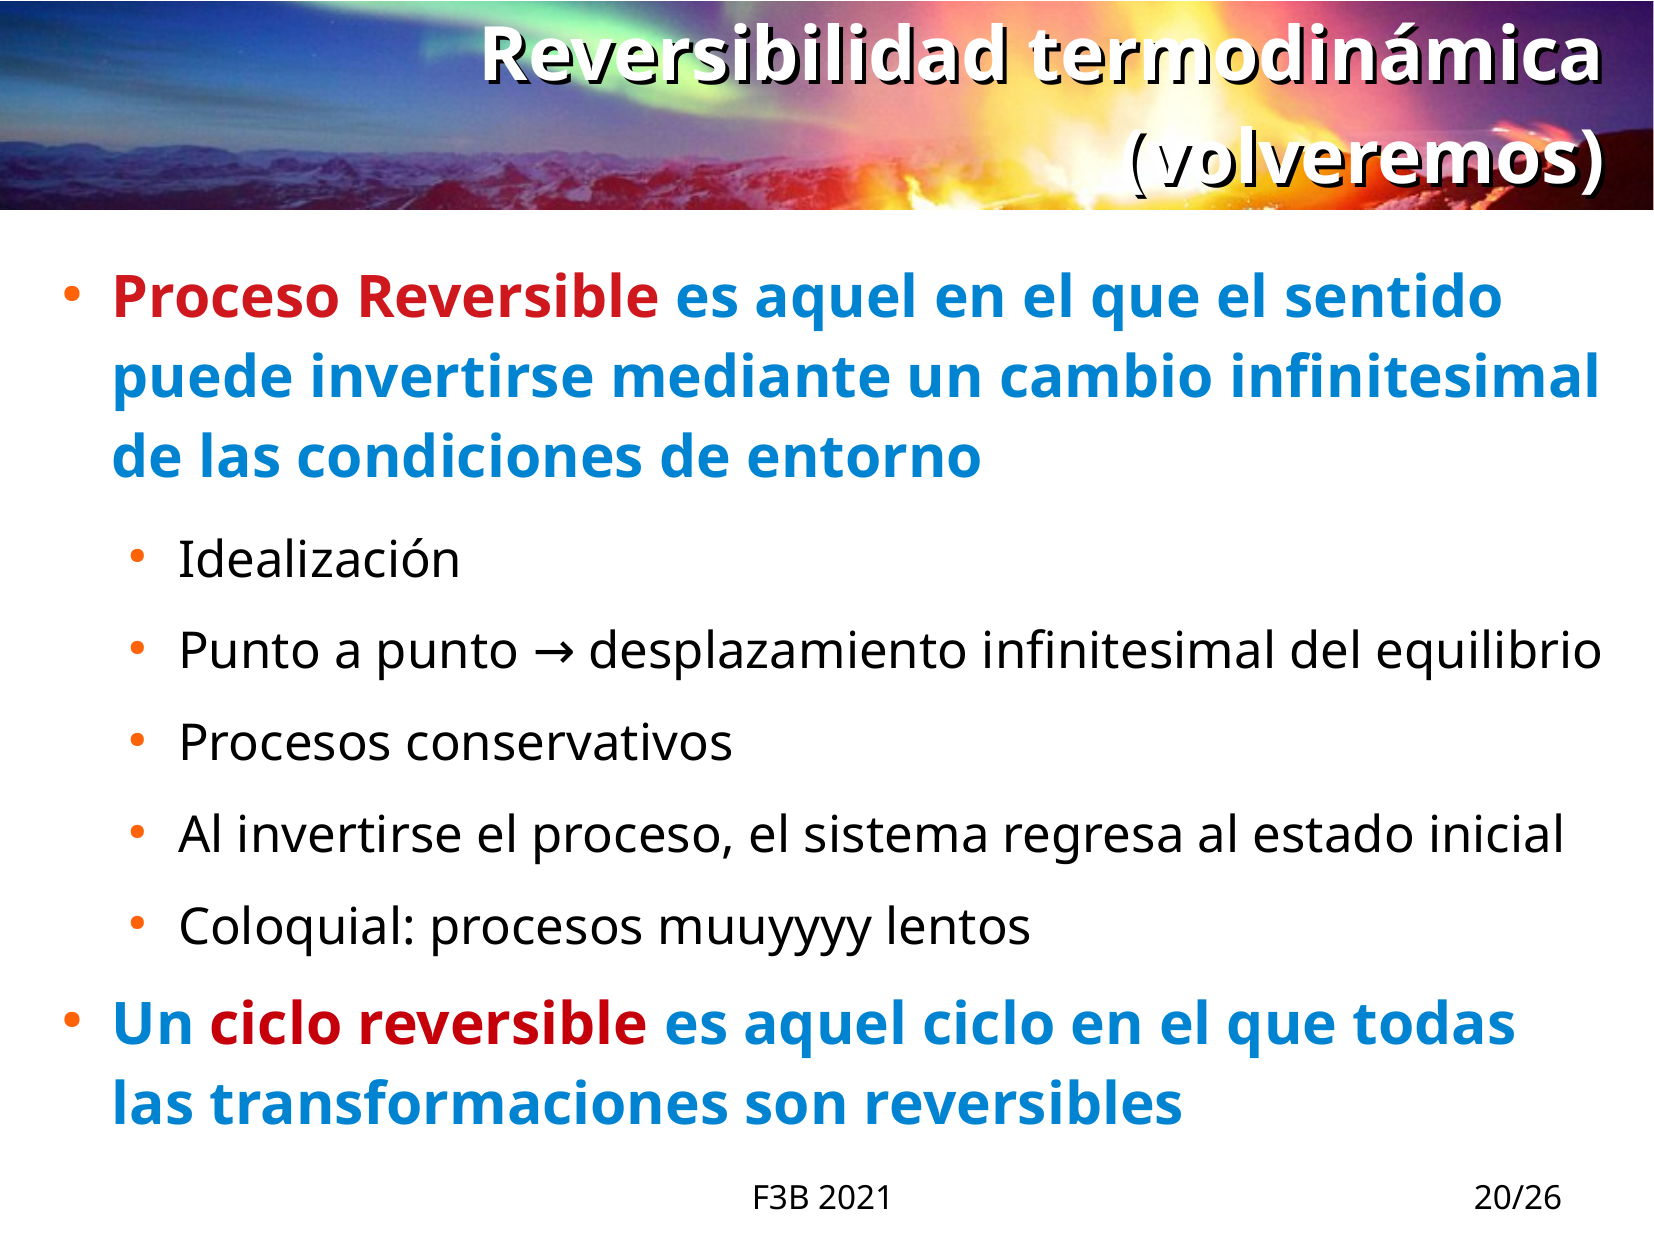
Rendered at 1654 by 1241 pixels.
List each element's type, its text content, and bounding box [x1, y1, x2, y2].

list Proceso Reversible es aquel en el que el sentido puede invertirse mediante un cambio infinitesimal de las condiciones de entorno Idealización Punto a punto → desplazamiento infinitesimal del equilibrio Procesos conservativos Al invertirse el proceso, el sistema regresa al estado inicial Coloquial: procesos muuyyyy lentos Un ciclo reversible es aquel ciclo en el que todas las transformaciones son reversibles [45, 255, 1606, 1156]
title Reversibilidad termodinámica (volveremos) [45, 15, 1606, 191]
picture [0, 1, 1654, 210]
